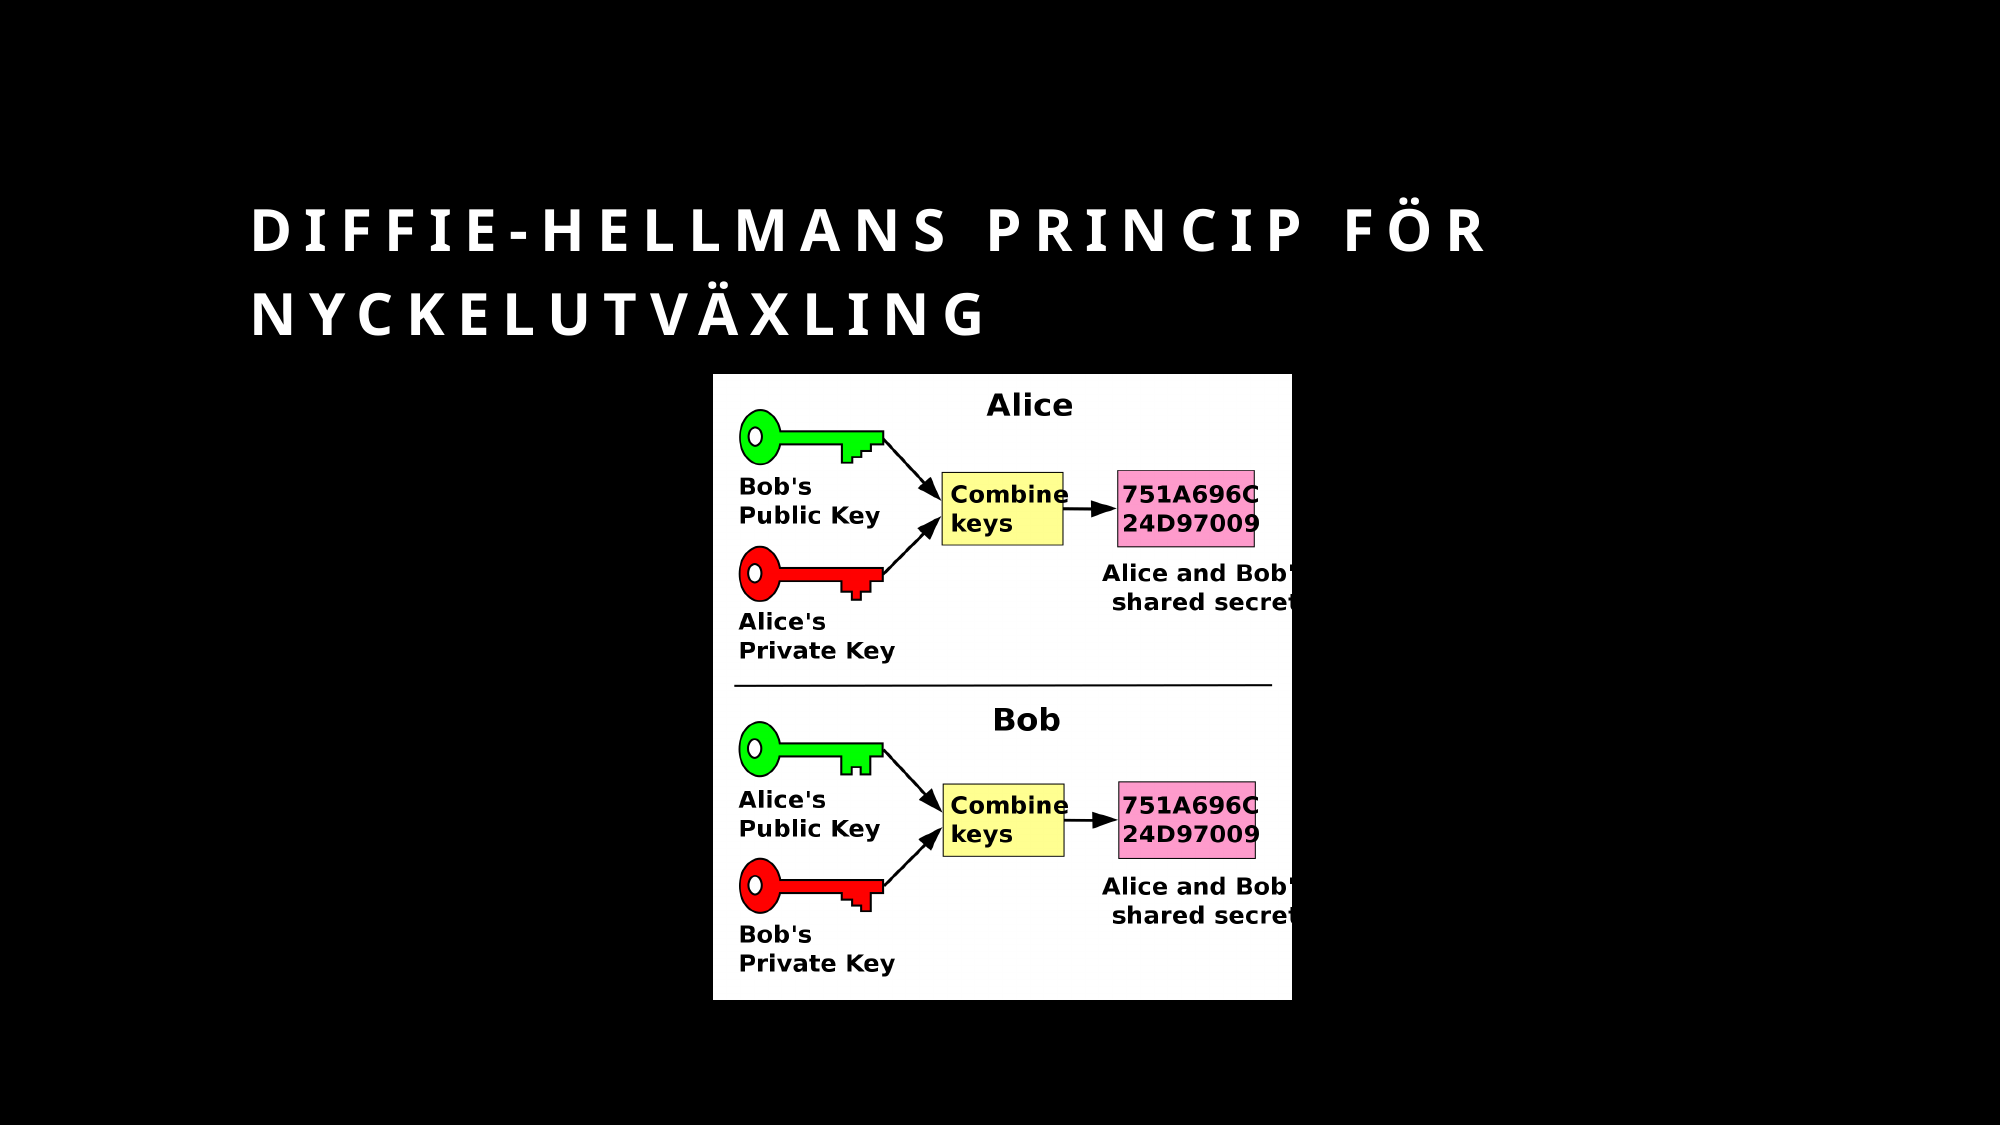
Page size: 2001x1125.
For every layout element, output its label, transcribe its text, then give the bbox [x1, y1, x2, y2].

picture [713, 375, 1292, 1000]
title Diffie-Hellmans princip för nyckelutväxling [234, 171, 1750, 313]
